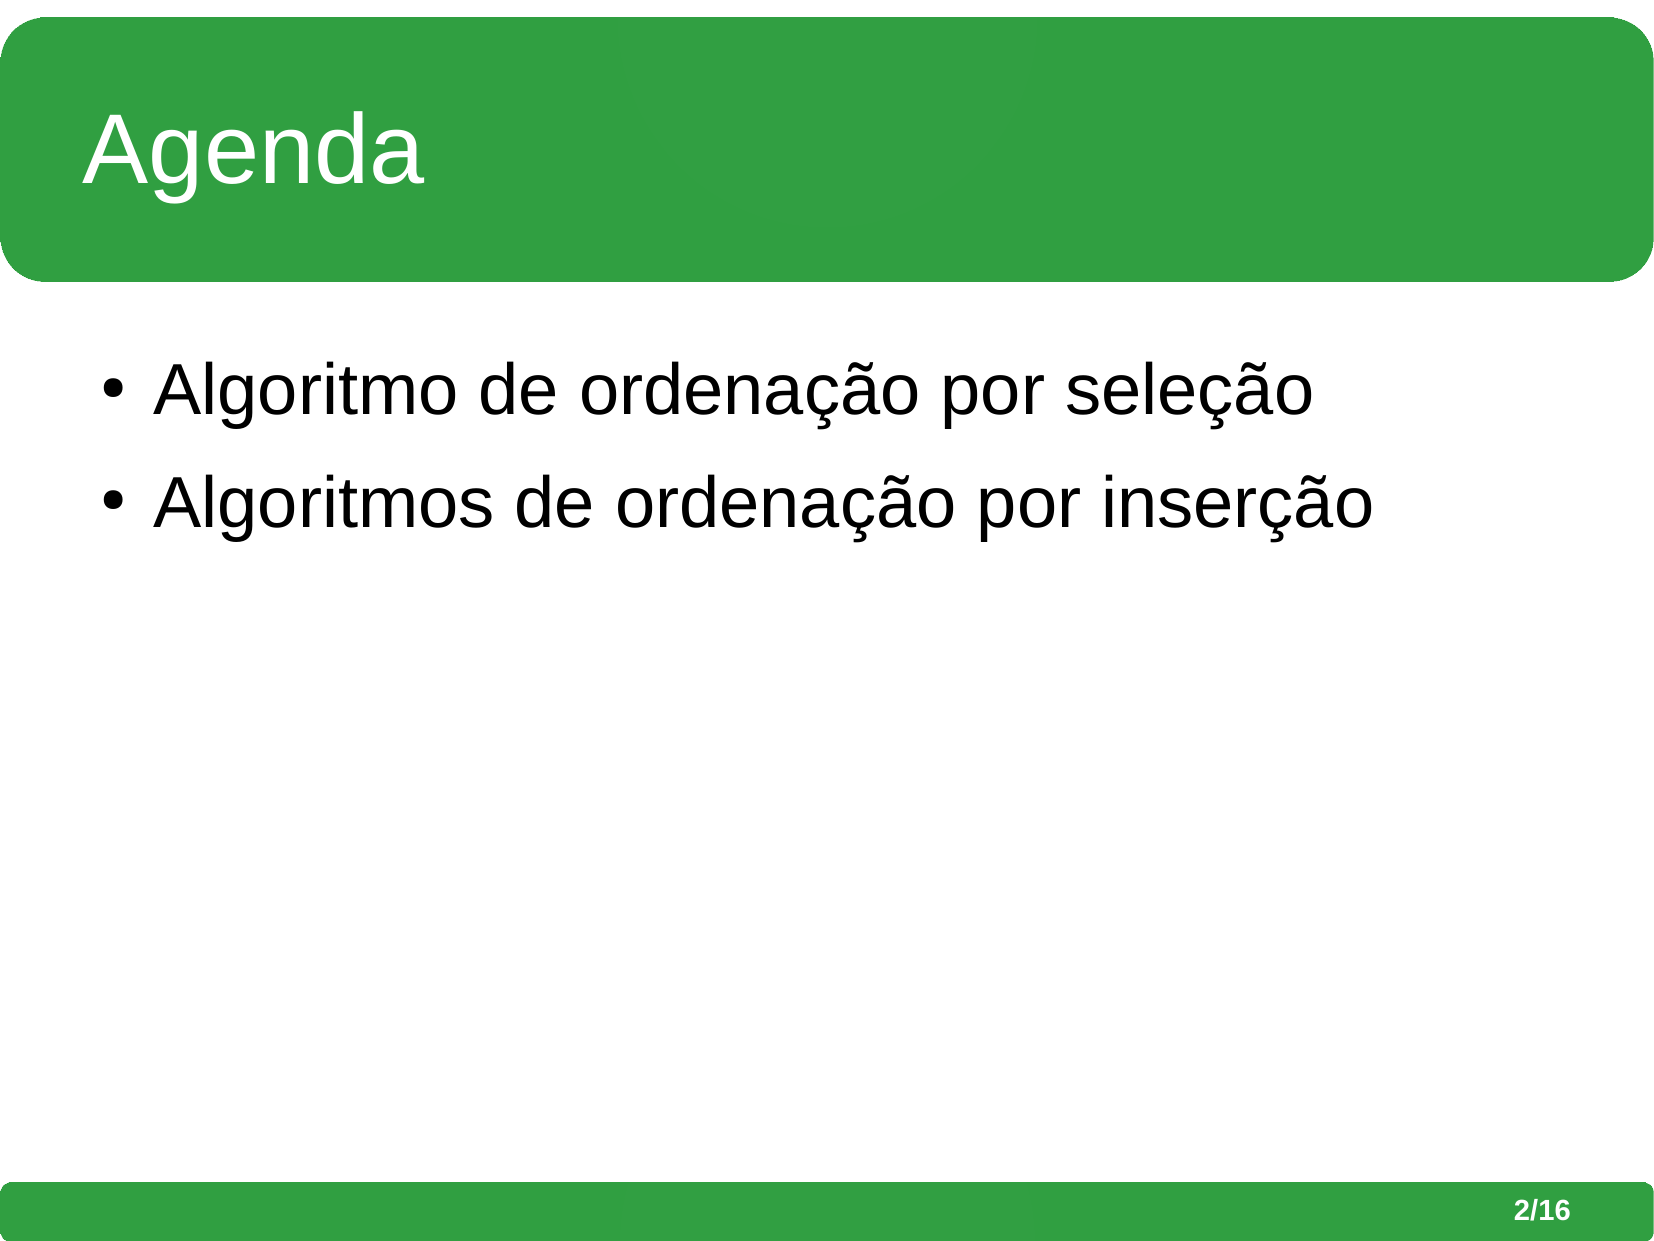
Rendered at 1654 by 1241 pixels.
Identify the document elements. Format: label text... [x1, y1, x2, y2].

title Agenda [82, 47, 1571, 252]
list Algoritmo de ordenação por seleção Algoritmos de ordenação por inserção [82, 349, 1571, 1069]
